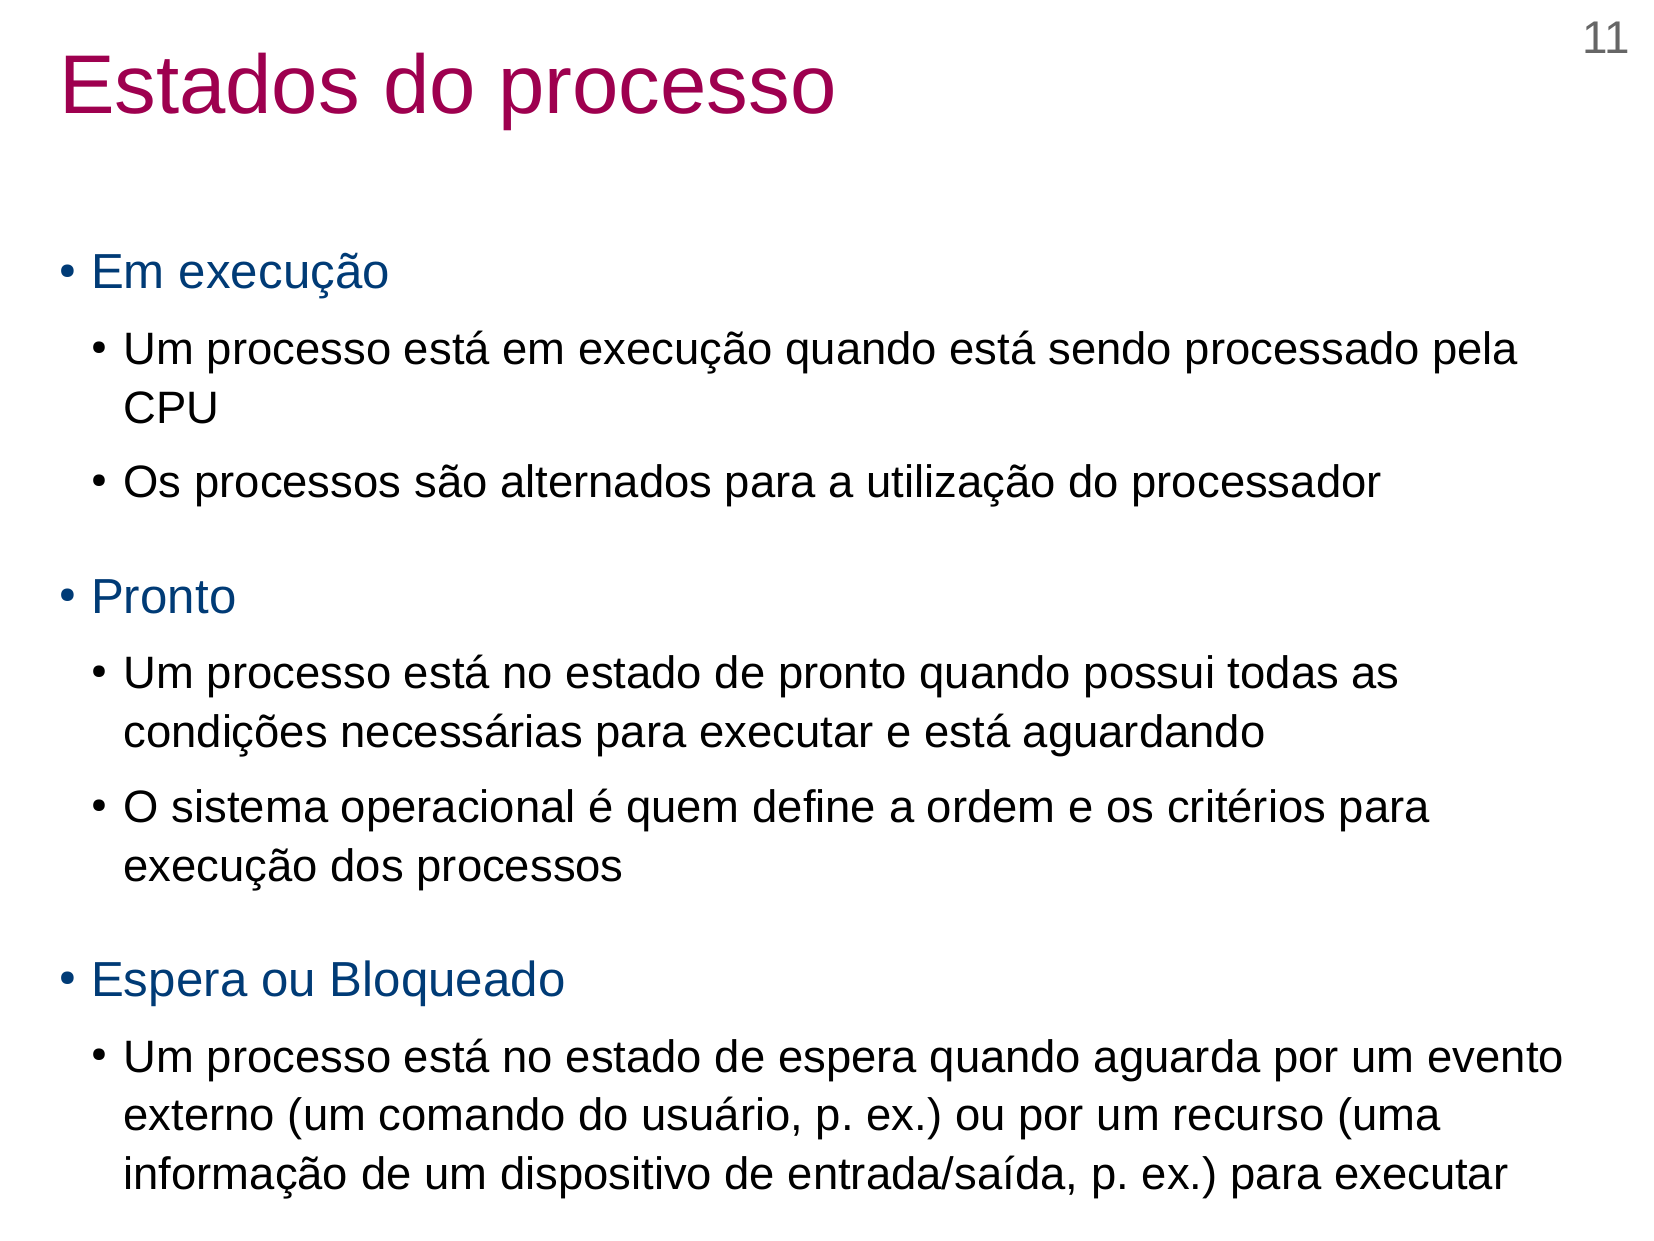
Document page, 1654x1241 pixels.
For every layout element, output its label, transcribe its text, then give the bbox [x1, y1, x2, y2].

title Estados do processo [59, 29, 1595, 148]
list Em execução Um processo está em execução quando está sendo processado pela CPU Os processos são alternados para a utilização do processador Pronto Um processo está no estado de pronto quando possui todas as condições necessárias para executar e está aguardando O sistema operacional é quem define a ordem e os critérios para execução dos processos Espera ou Bloqueado Um processo está no estado de espera quando aguarda por um evento externo (um comando do usuário, p. ex.) ou por um recurso (uma informação de um dispositivo de entrada/saída, p. ex.) para executar [59, 236, 1595, 1211]
